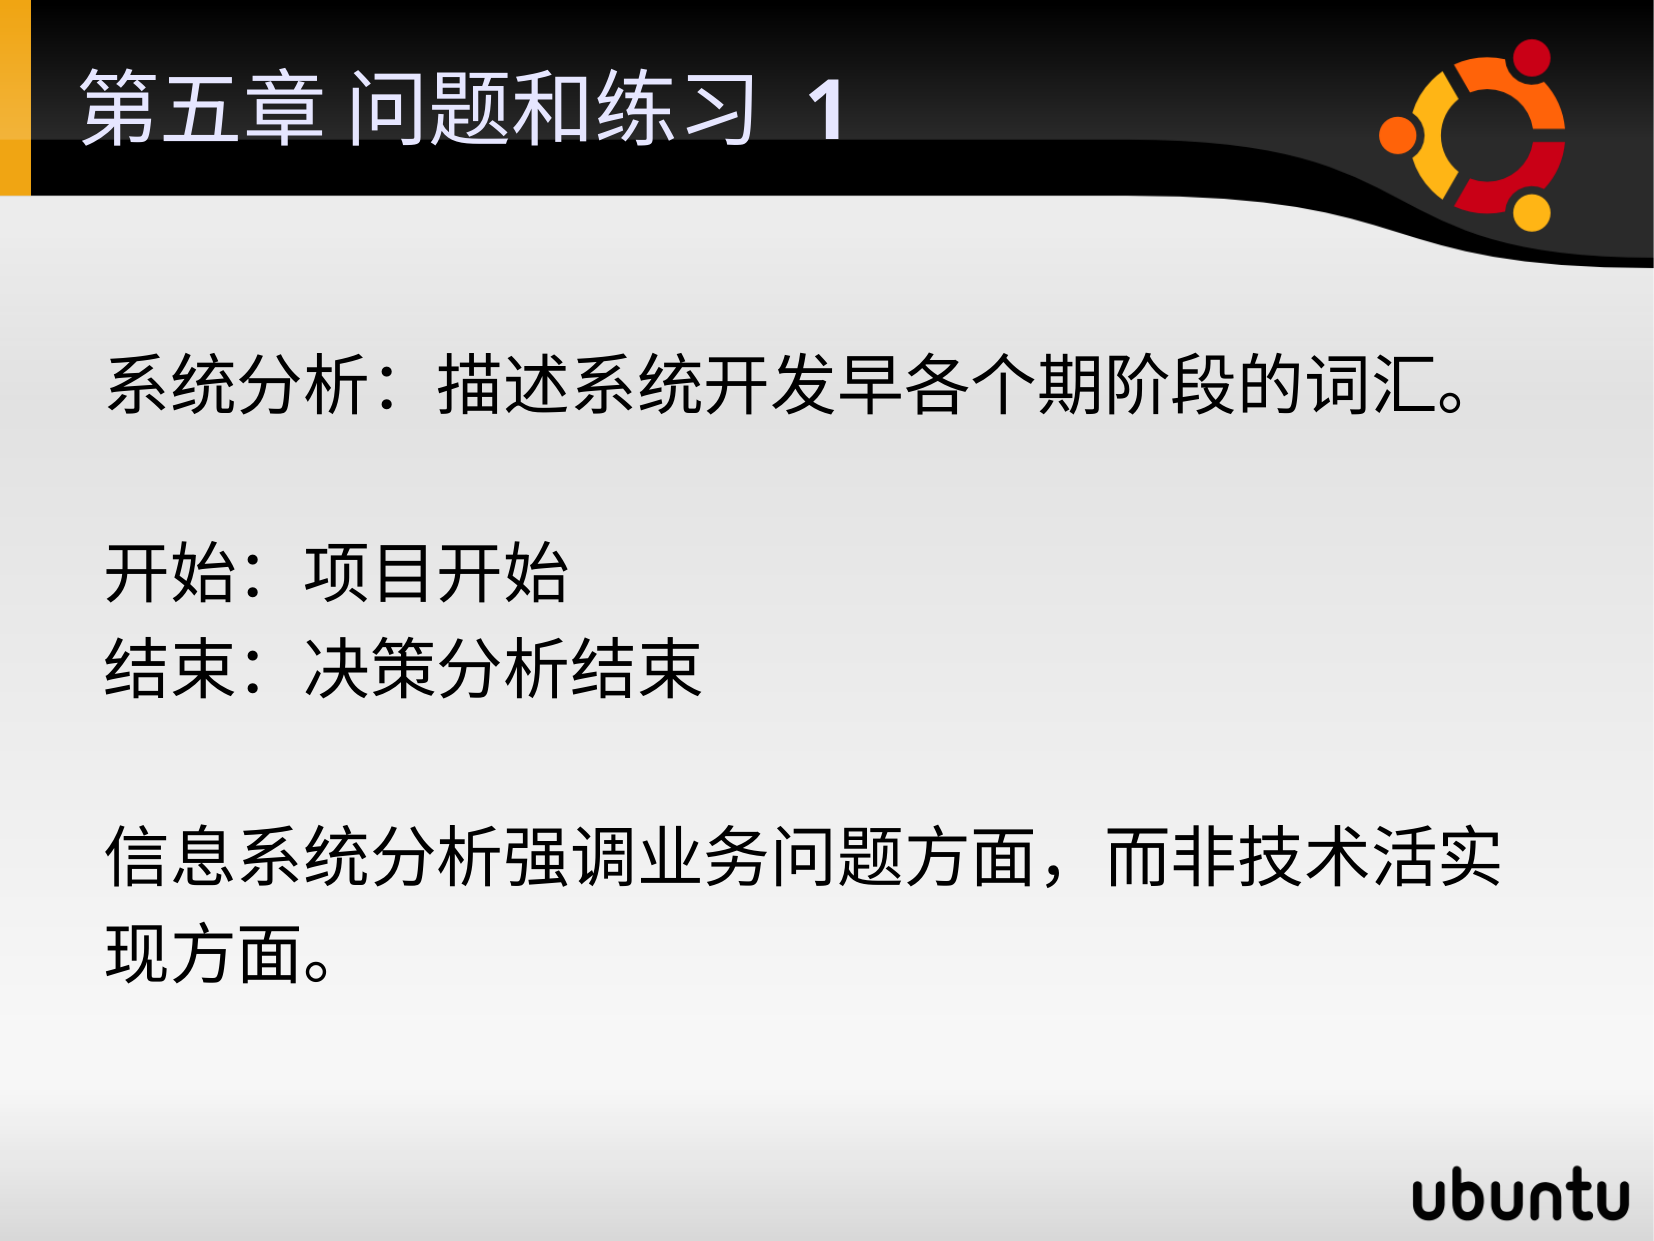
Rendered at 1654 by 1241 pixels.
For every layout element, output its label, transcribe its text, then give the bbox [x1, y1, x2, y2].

picture [0, 0, 1654, 1241]
title 第五章 问题和练习 1 [76, 7, 1565, 200]
text_box 系统分析：描述系统开发早各个期阶段的词汇。 开始：项目开始 结束：决策分析结束 信息系统分析强调业务问题方面，而非技术活实现方面。 [88, 324, 1536, 958]
